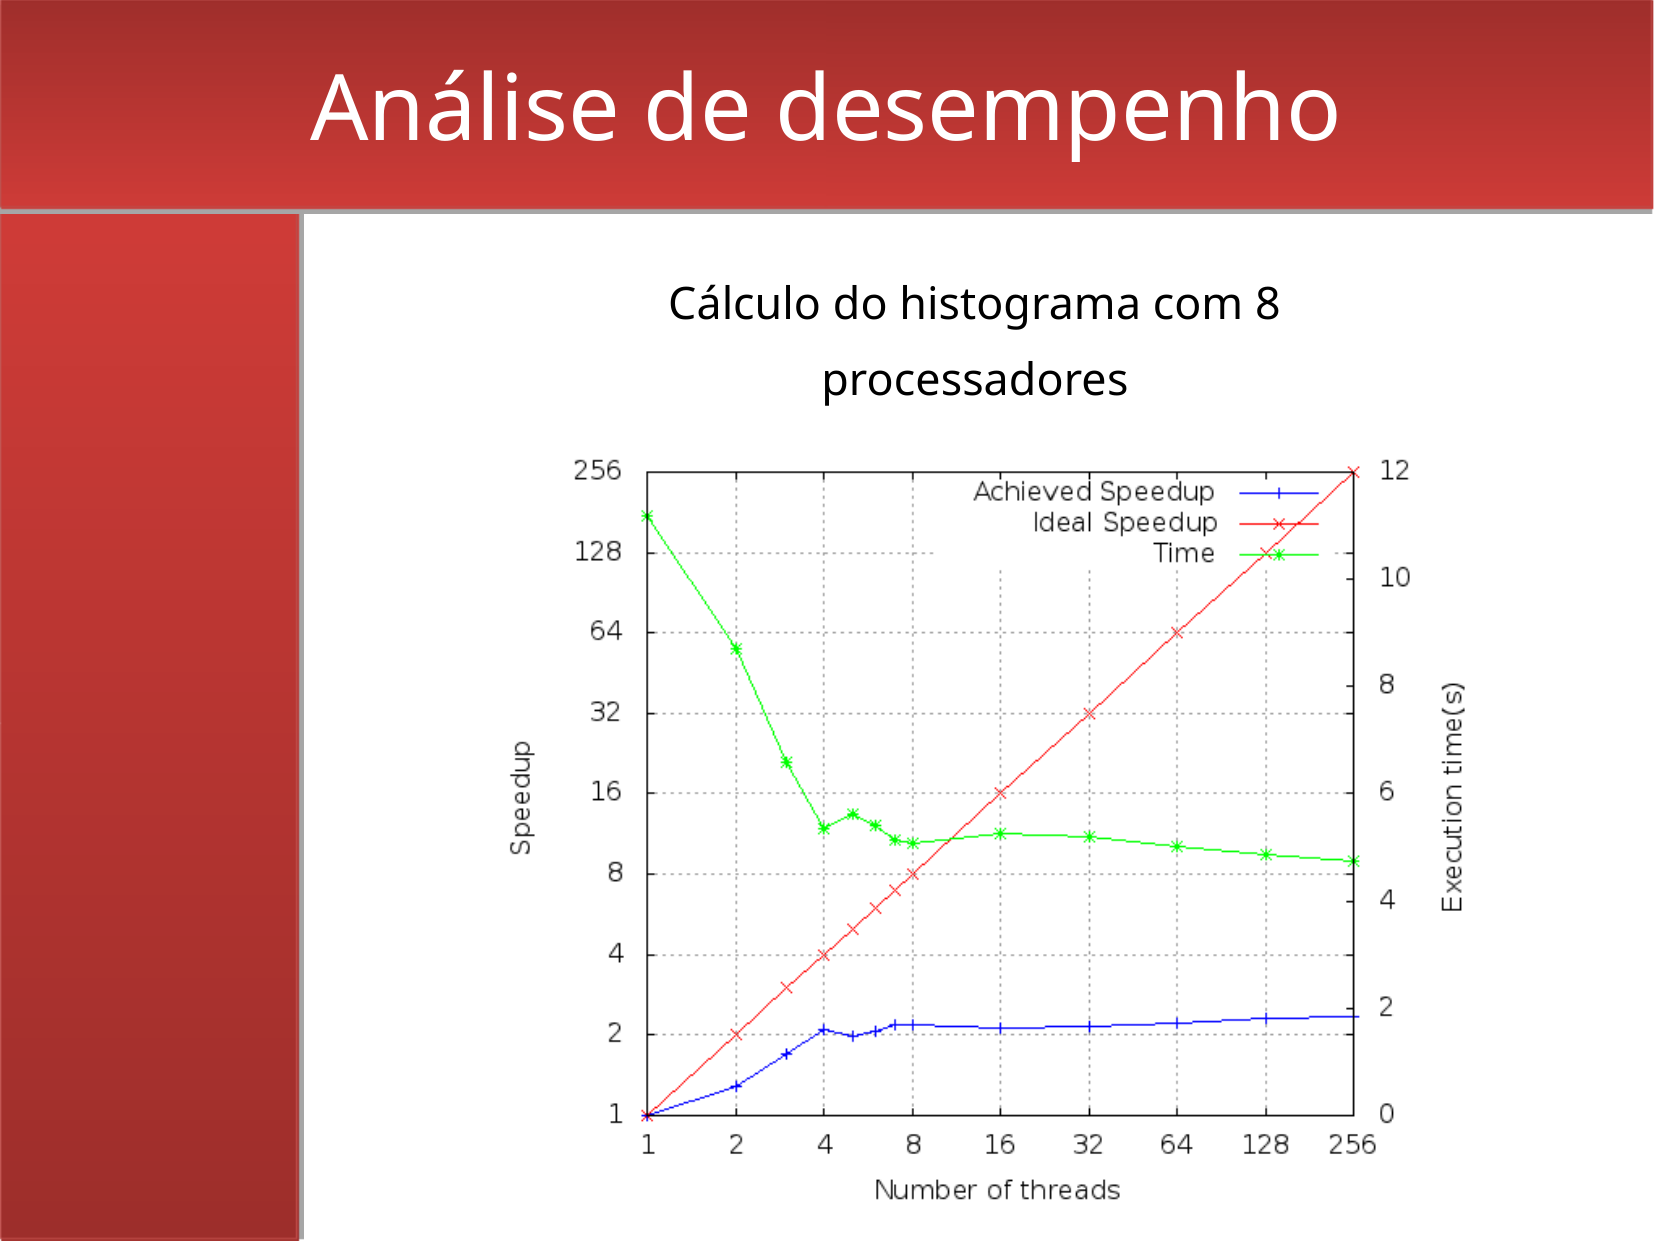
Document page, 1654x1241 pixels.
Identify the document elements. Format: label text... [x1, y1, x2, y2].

title Análise de desempenho [29, 31, 1625, 178]
list Cálculo do histograma com 8 processadores [300, 271, 1651, 411]
picture [0, 0, 1654, 1241]
picture [483, 436, 1520, 1214]
